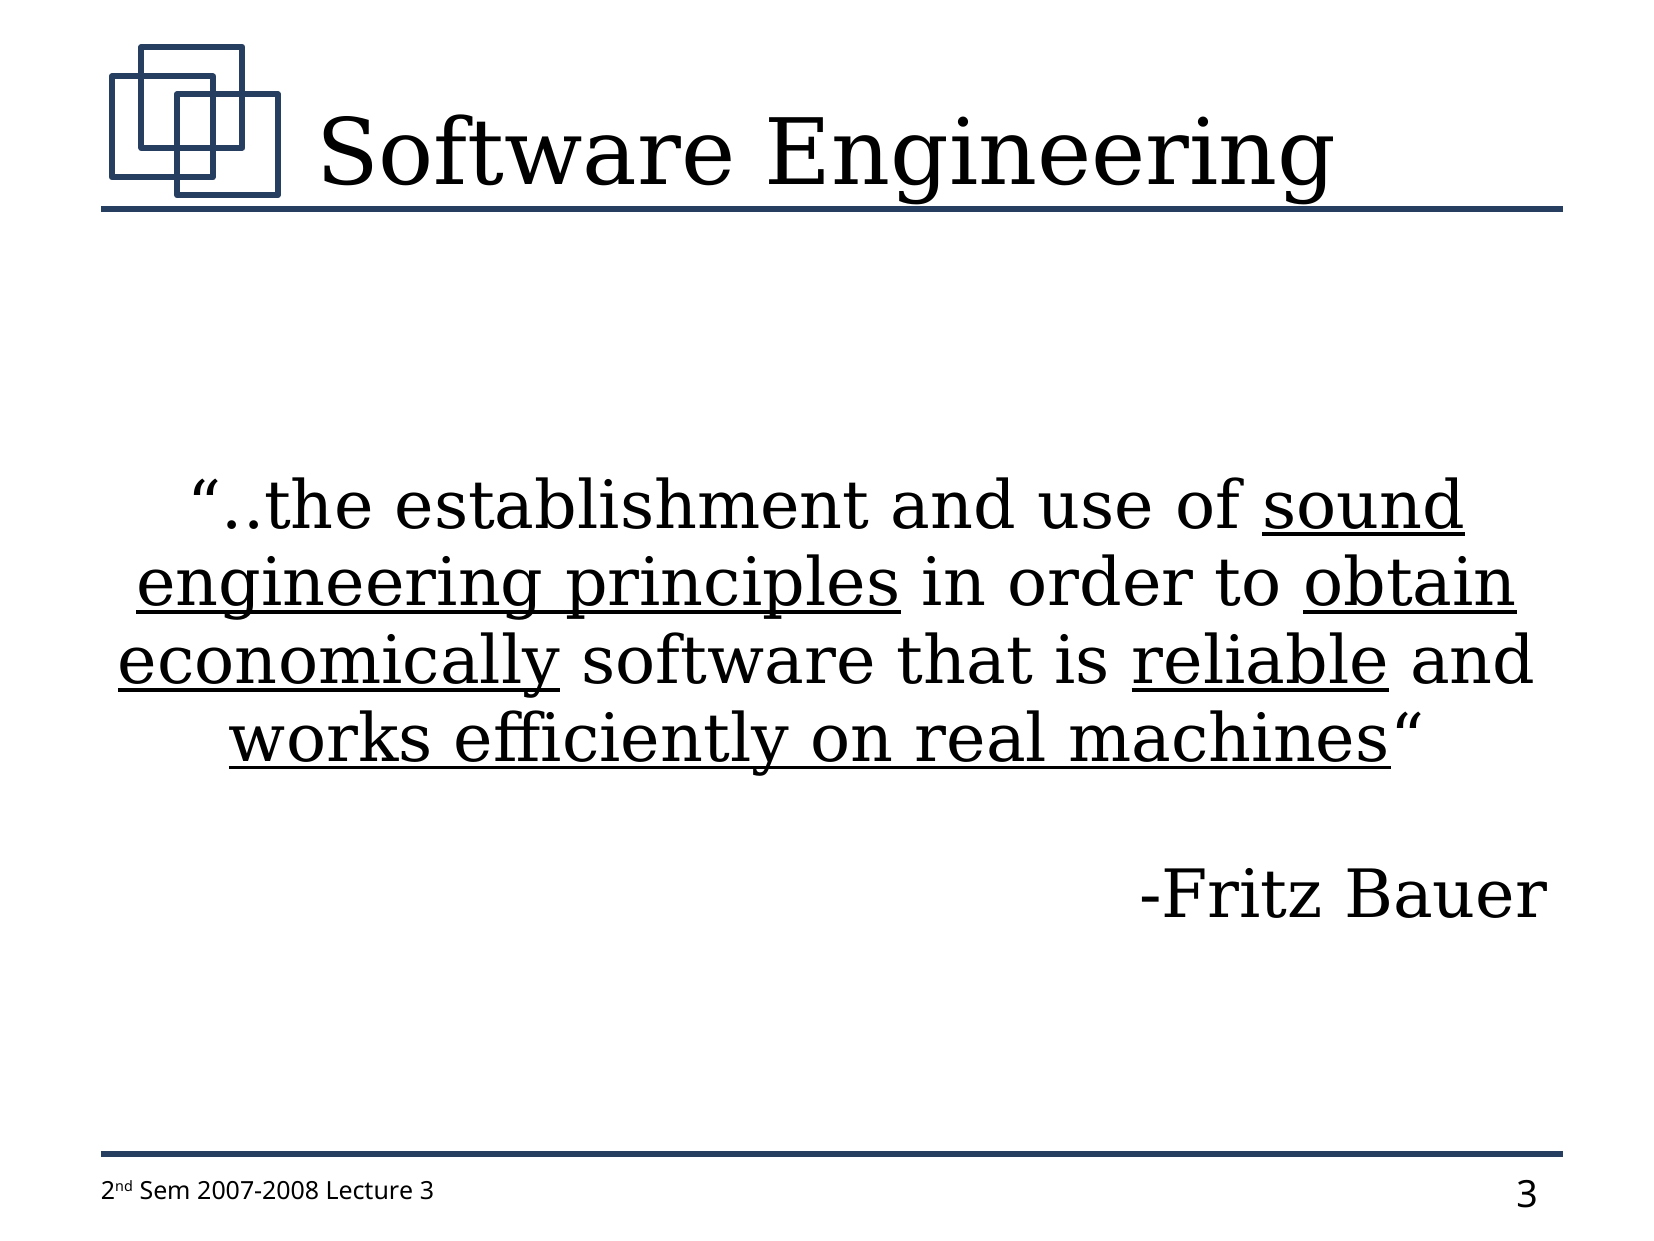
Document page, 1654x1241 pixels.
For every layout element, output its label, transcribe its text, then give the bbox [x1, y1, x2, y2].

subtitle “..the establishment and use of sound engineering principles in order to obtain economically software that is reliable and works efficiently on real machines“ -Fritz Bauer [82, 290, 1571, 1109]
title Software Engineering [82, 49, 1571, 257]
